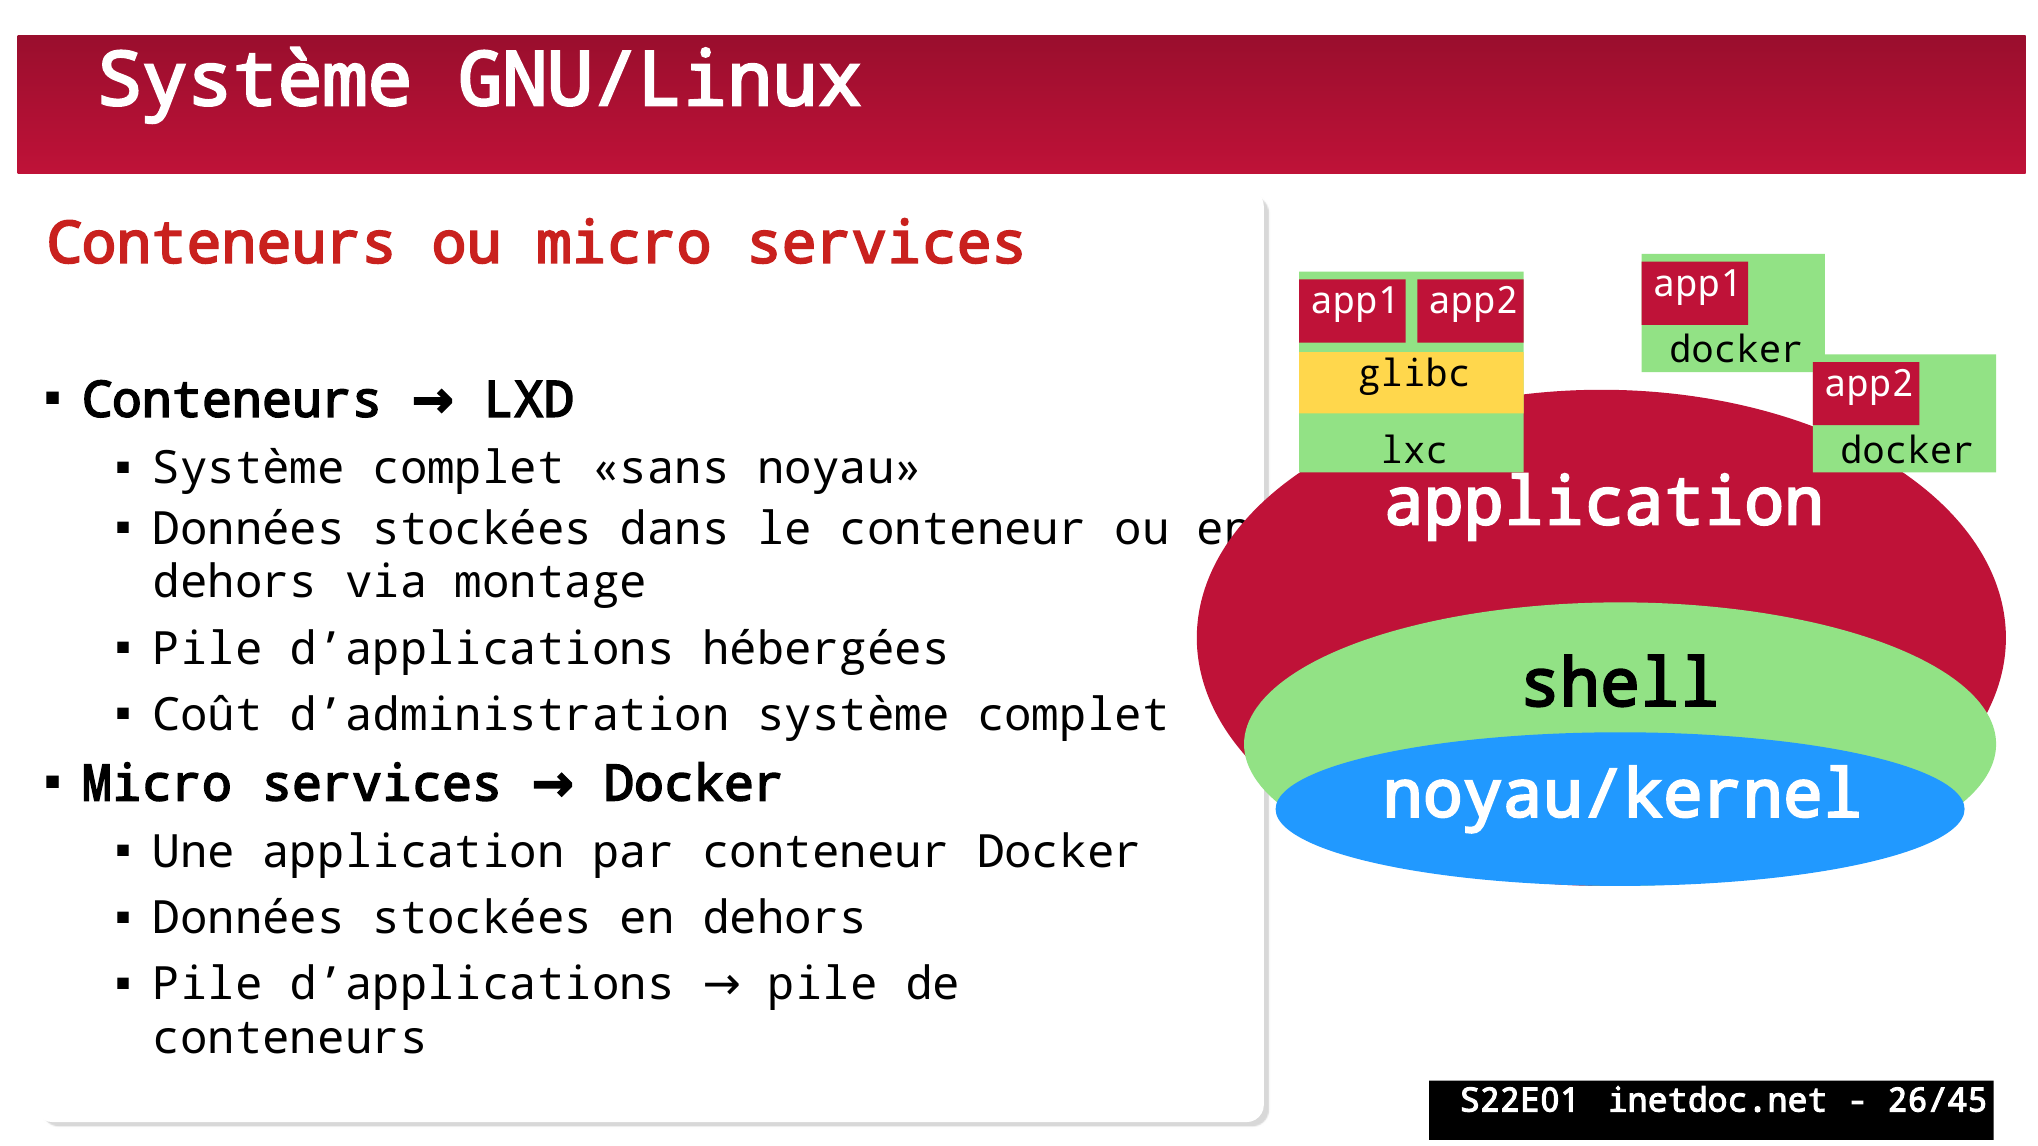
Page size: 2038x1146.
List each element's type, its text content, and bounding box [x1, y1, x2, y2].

text_box S22E01 inetdoc.net - 45/45 [1429, 1080, 1994, 1140]
text_box shell [1244, 602, 1997, 802]
text_box lxc [1299, 414, 1524, 473]
text_box Système GNU/Linux [17, 35, 2026, 174]
text_box Conteneurs ou micro services Conteneurs → LXD Système complet «sans noyau» Données stockées dans le conteneur ou en dehors via montage Pile d’applications hébergées Coût d’administration système complet Micro services → Docker Une application par conteneur Docker Données stockées en dehors Pile d’applications → pile de conteneurs [35, 188, 1264, 1123]
text_box noyau/kernel [1275, 732, 1965, 886]
text_box glibc [1299, 352, 1524, 414]
text_box lxc [1299, 271, 1524, 352]
text_box application [1196, 389, 2006, 756]
text_box docker [1812, 354, 1997, 473]
text_box app1 [1641, 261, 1749, 325]
text_box docker [1641, 253, 1825, 373]
text_box app2 [1812, 362, 1920, 426]
text_box app1 [1299, 279, 1406, 343]
text_box app2 [1417, 279, 1524, 343]
